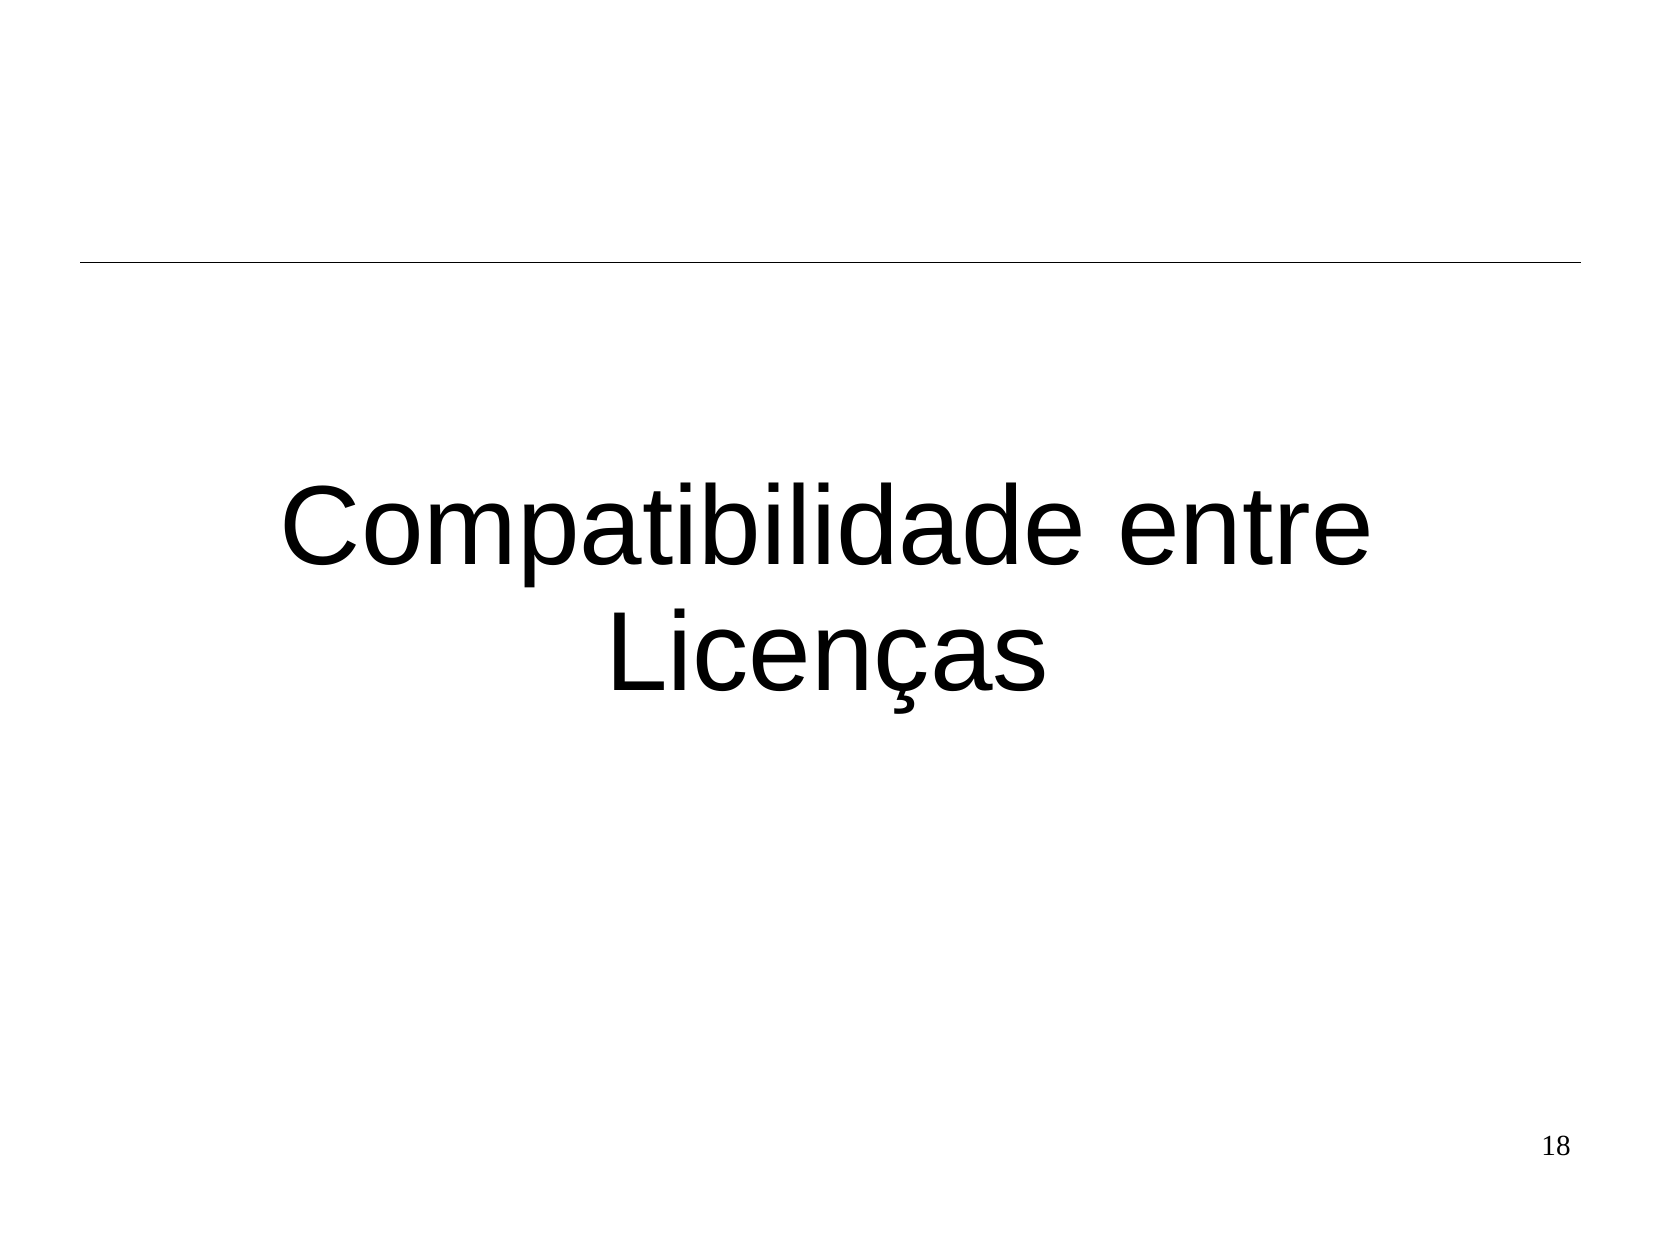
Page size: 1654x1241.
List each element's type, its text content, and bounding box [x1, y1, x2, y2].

subtitle Compatibilidade entre Licenças [82, 75, 1571, 1102]
